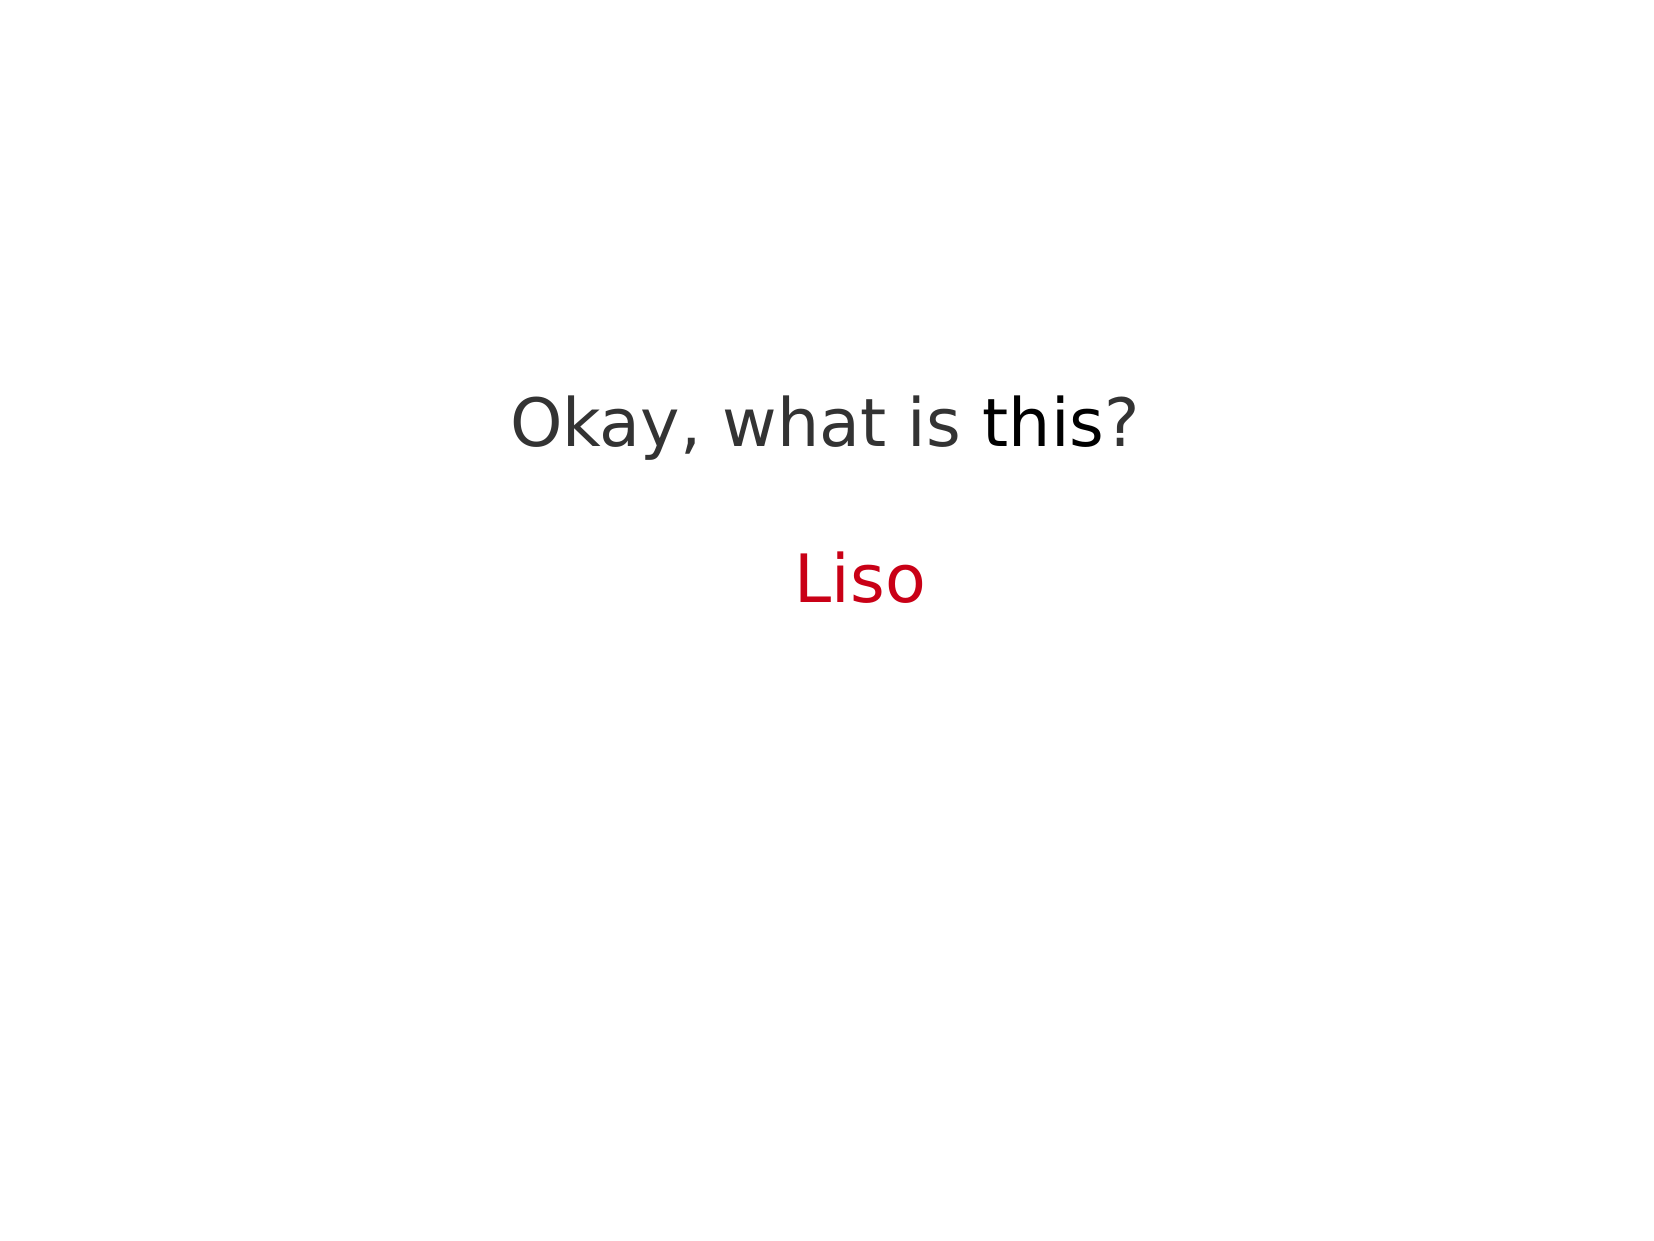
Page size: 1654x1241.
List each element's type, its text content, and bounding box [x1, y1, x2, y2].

subtitle Okay, what is this? Liso [37, 56, 1613, 1102]
